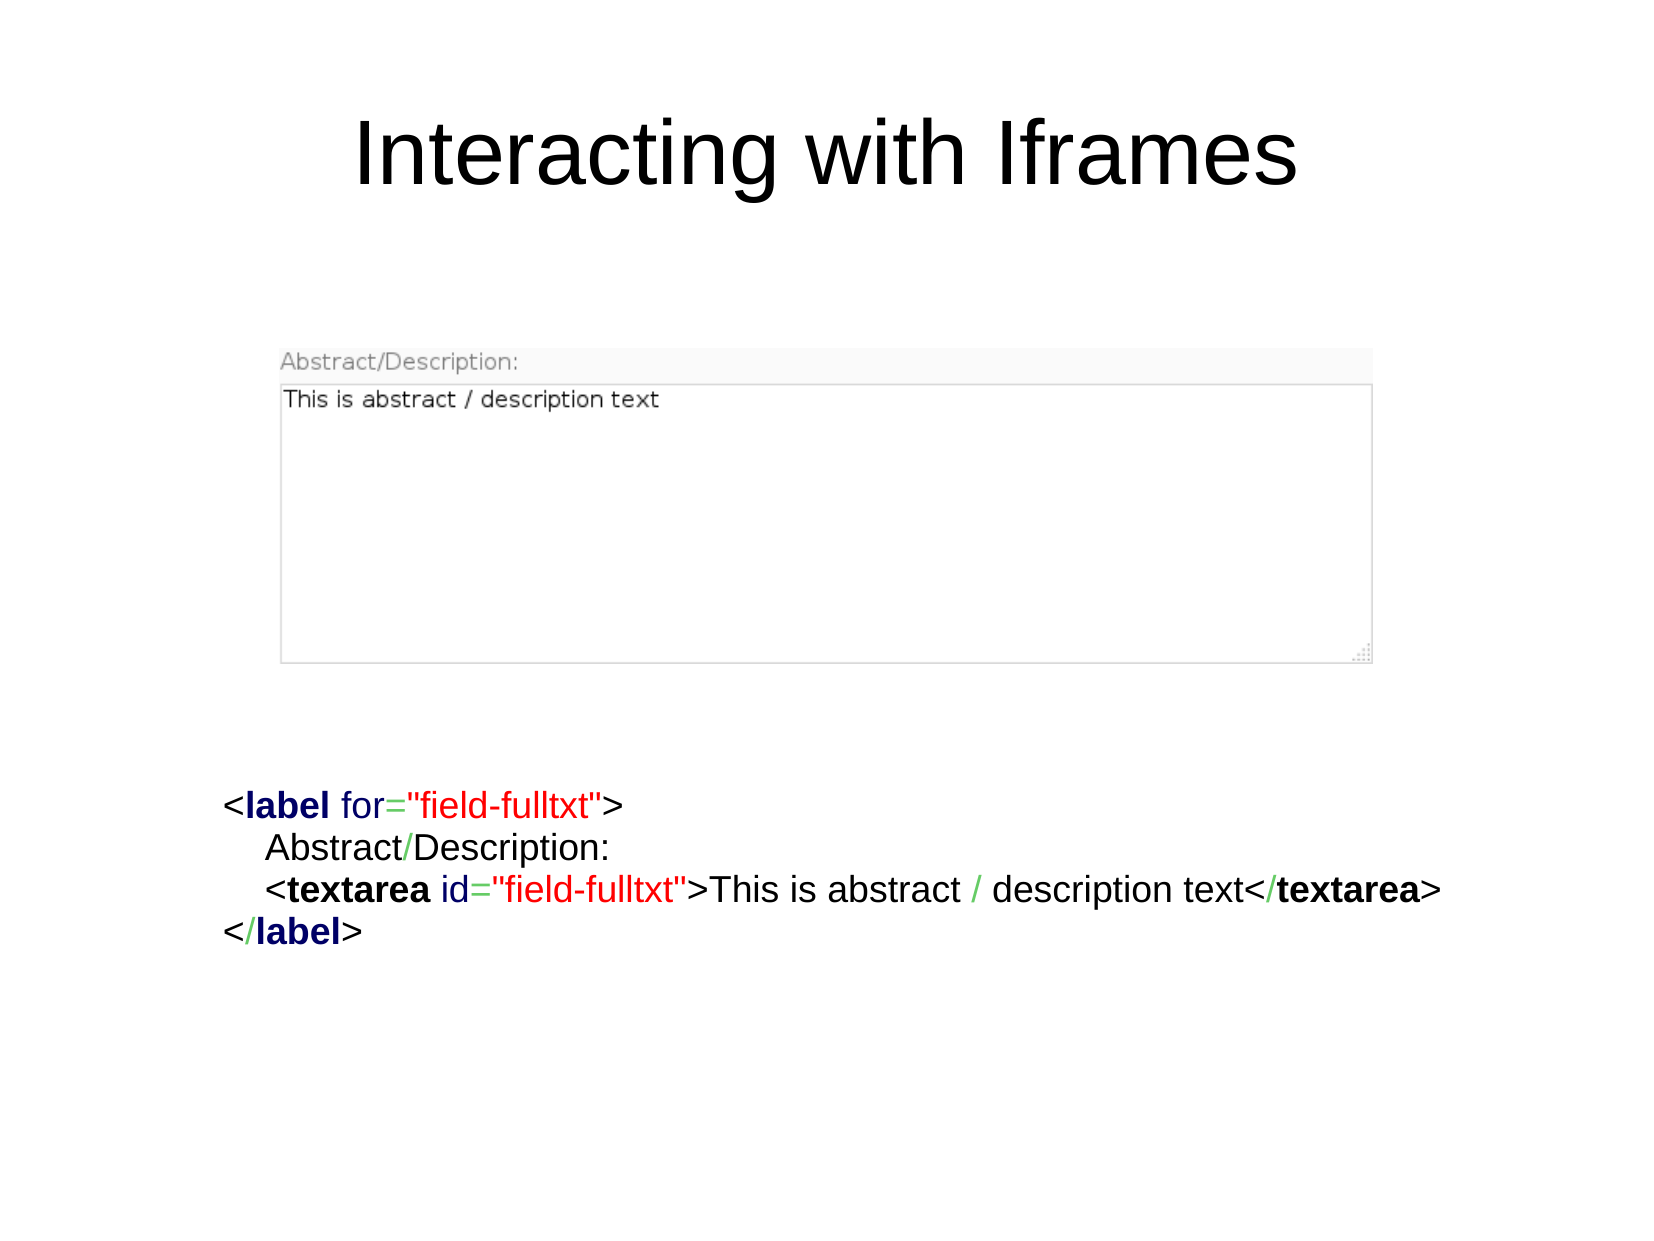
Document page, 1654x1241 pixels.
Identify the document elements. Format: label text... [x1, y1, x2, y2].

text_box <label for="field-fulltxt"> Abstract/Description: <textarea id="field-fulltxt">This is abstract / description text</textarea> </label> [208, 777, 1457, 1002]
picture [279, 348, 1373, 664]
title Interacting with Iframes [82, 49, 1571, 257]
